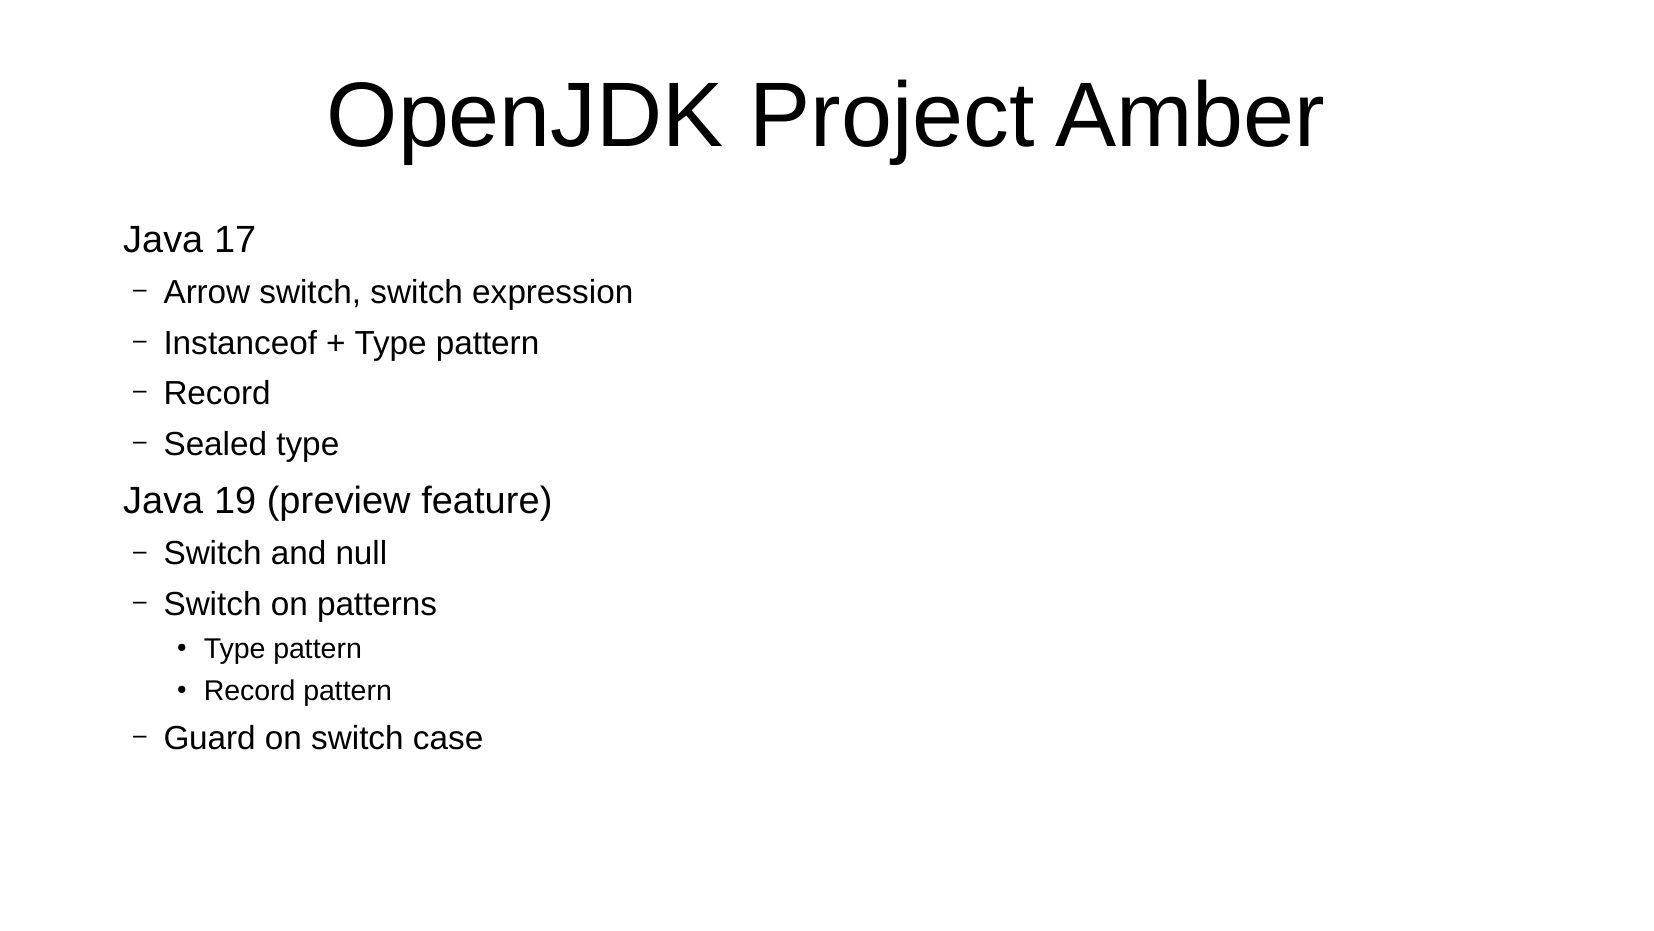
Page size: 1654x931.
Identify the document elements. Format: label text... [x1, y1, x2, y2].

title OpenJDK Project Amber [82, 37, 1571, 193]
list Java 17 Arrow switch, switch expression Instanceof + Type pattern Record Sealed type Java 19 (preview feature) Switch and null Switch on patterns Type pattern Record pattern Guard on switch case [82, 217, 1571, 758]
